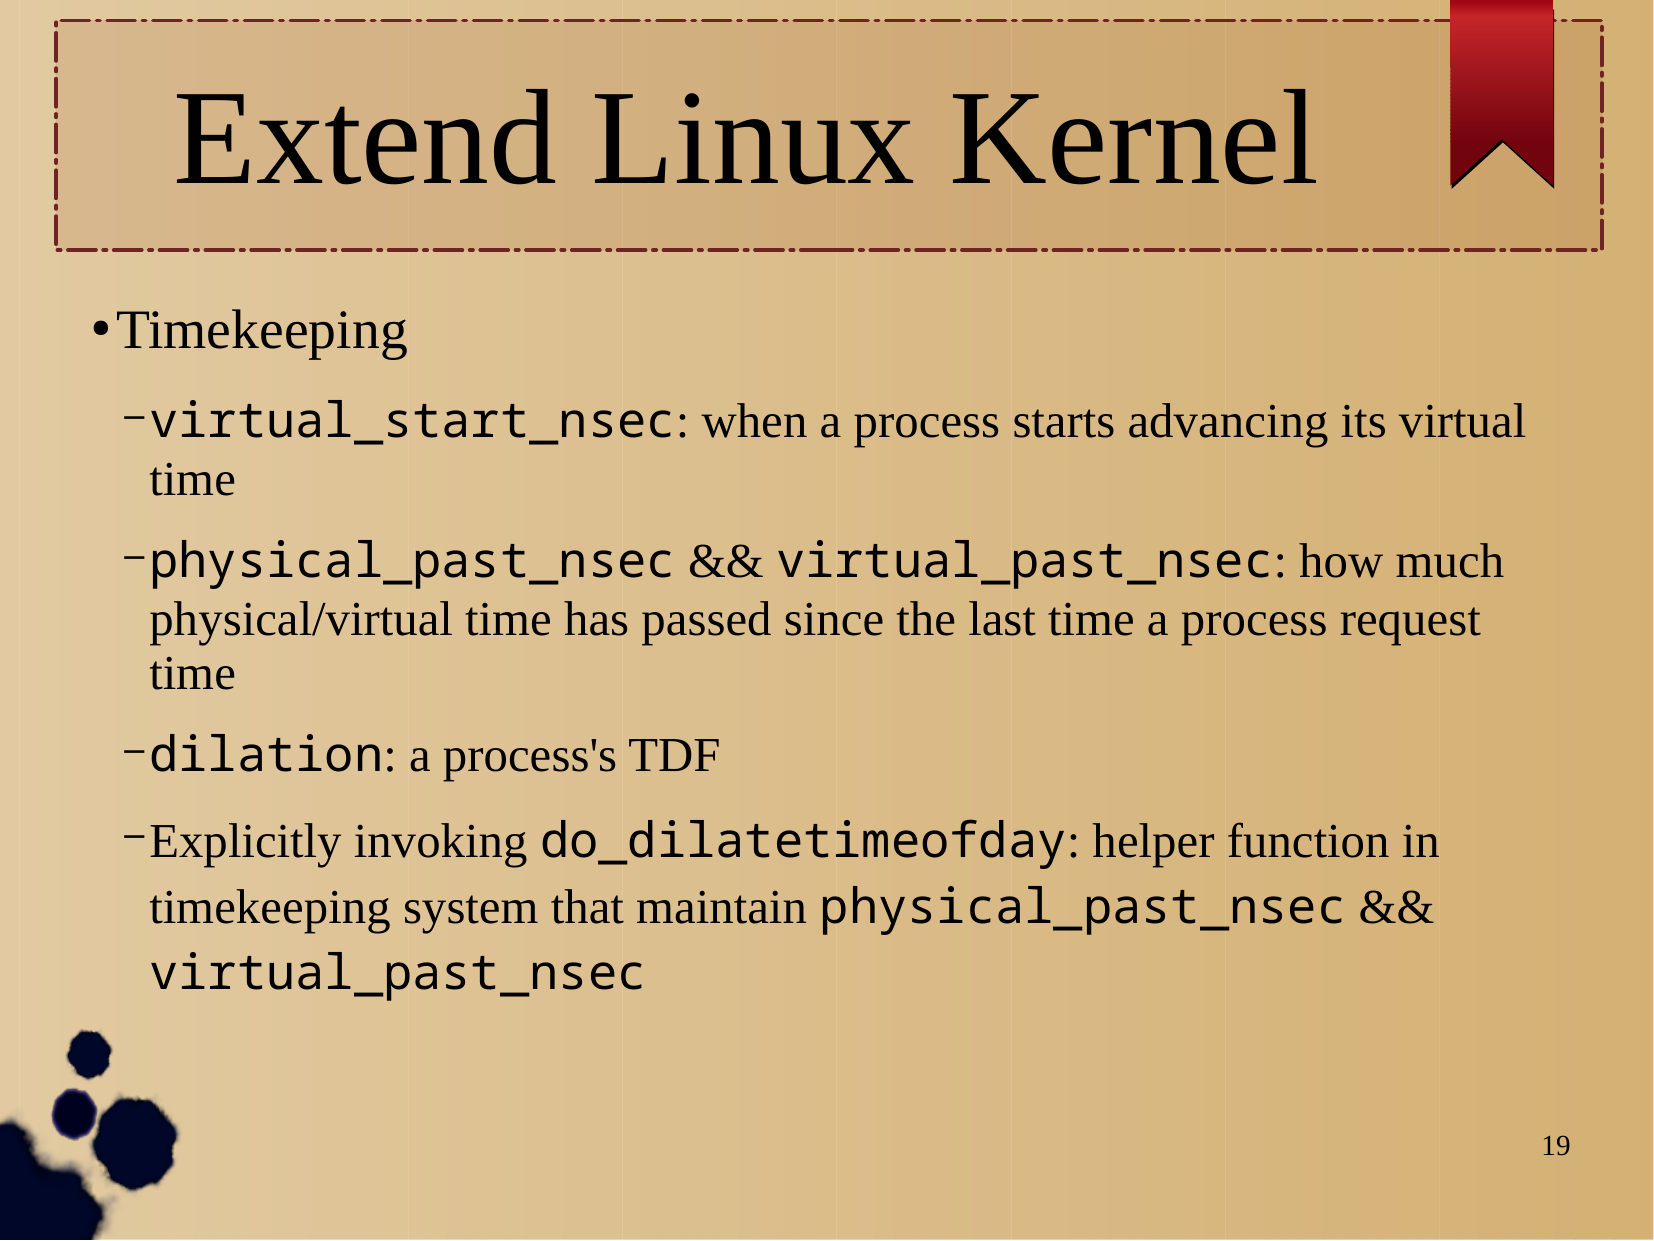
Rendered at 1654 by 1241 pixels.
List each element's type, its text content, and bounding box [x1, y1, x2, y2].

title Extend Linux Kernel [82, 47, 1412, 229]
list Timekeeping virtual_start_nsec: when a process starts advancing its virtual time physical_past_nsec && virtual_past_nsec: how much physical/virtual time has passed since the last time a process request time dilation: a process's TDF Explicitly invoking do_dilatetimeofday: helper function in timekeeping system that maintain physical_past_nsec && virtual_past_nsec [82, 299, 1571, 1019]
